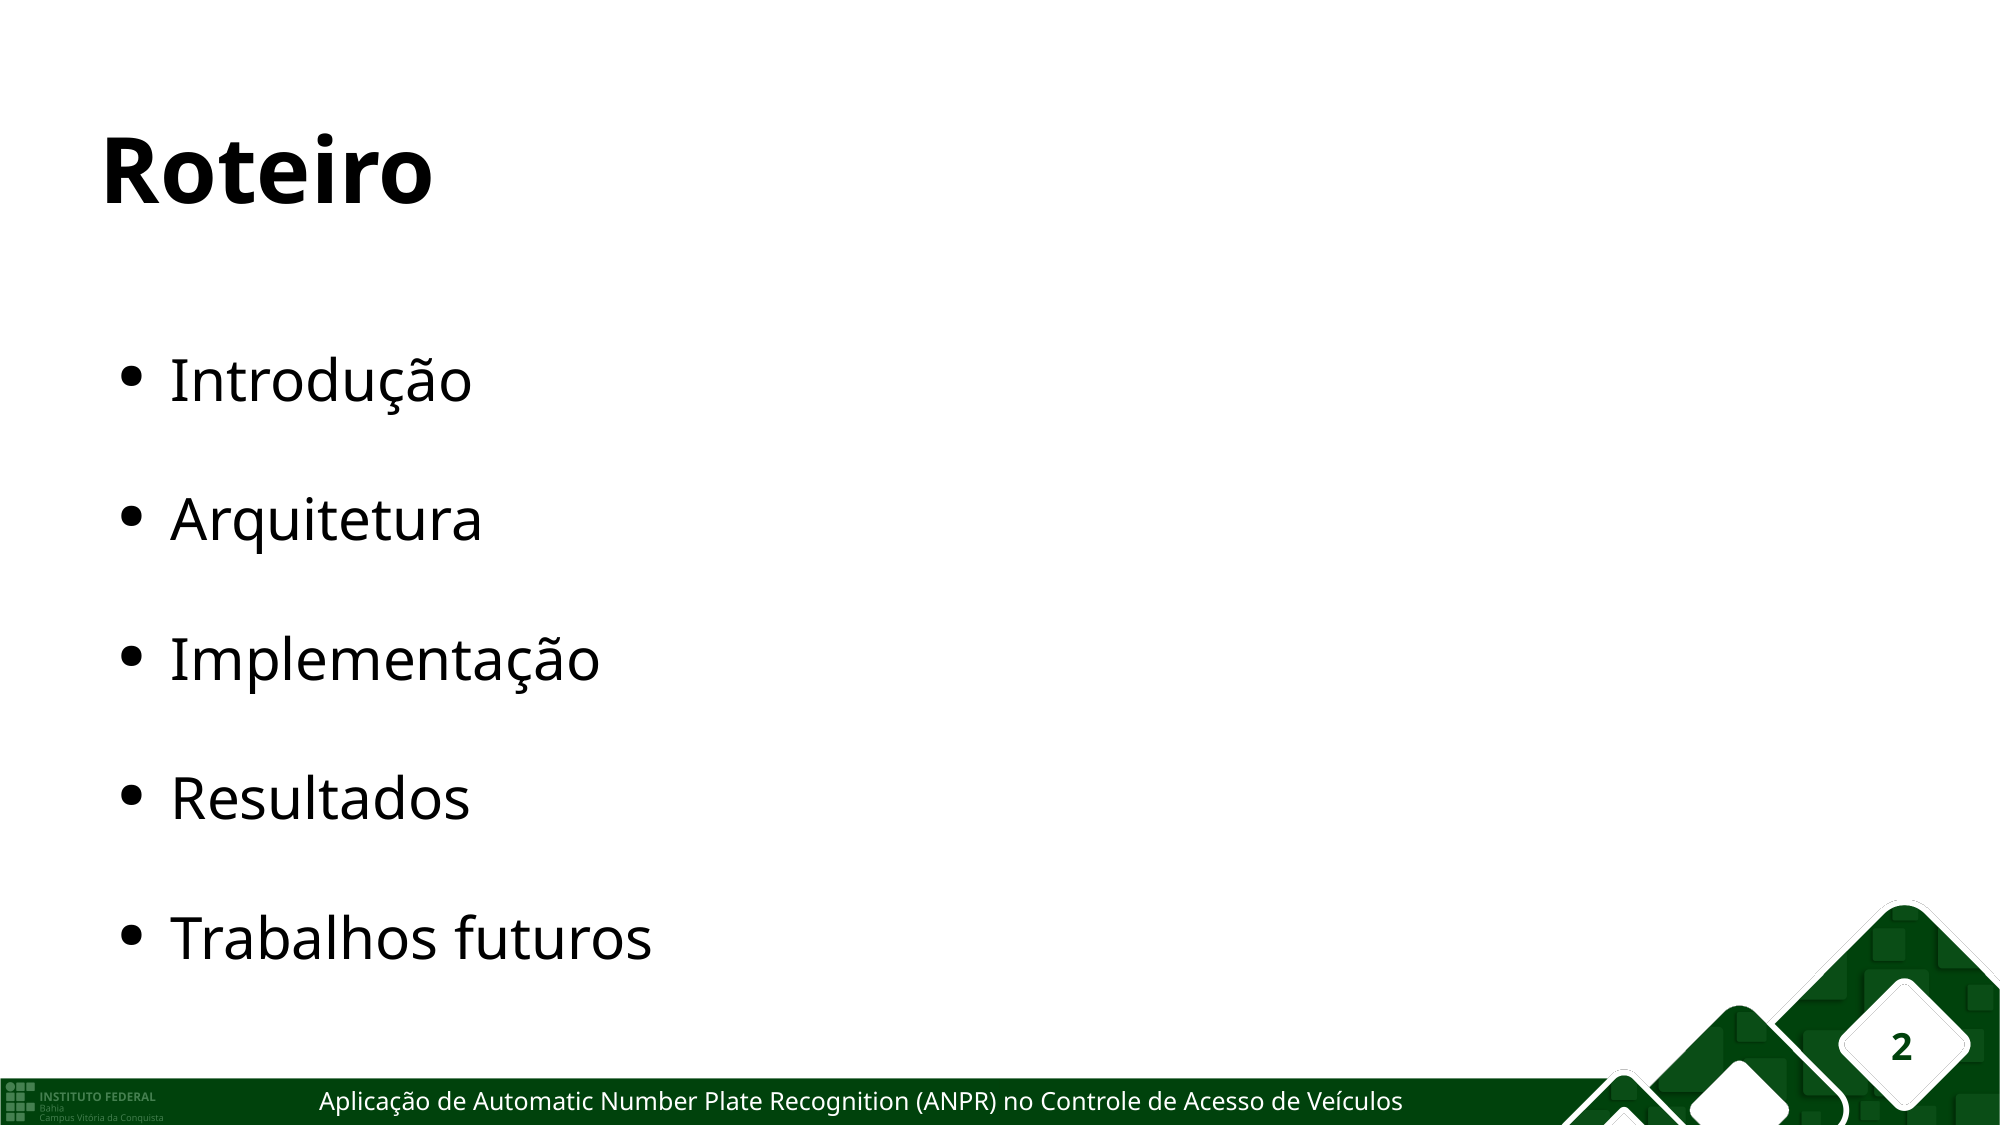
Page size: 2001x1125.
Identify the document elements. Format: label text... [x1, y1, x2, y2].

list Introdução Arquitetura Implementação Resultados Trabalhos futuros [99, 299, 1900, 1014]
title Roteiro [99, 59, 1900, 277]
picture [0, 900, 2000, 1125]
